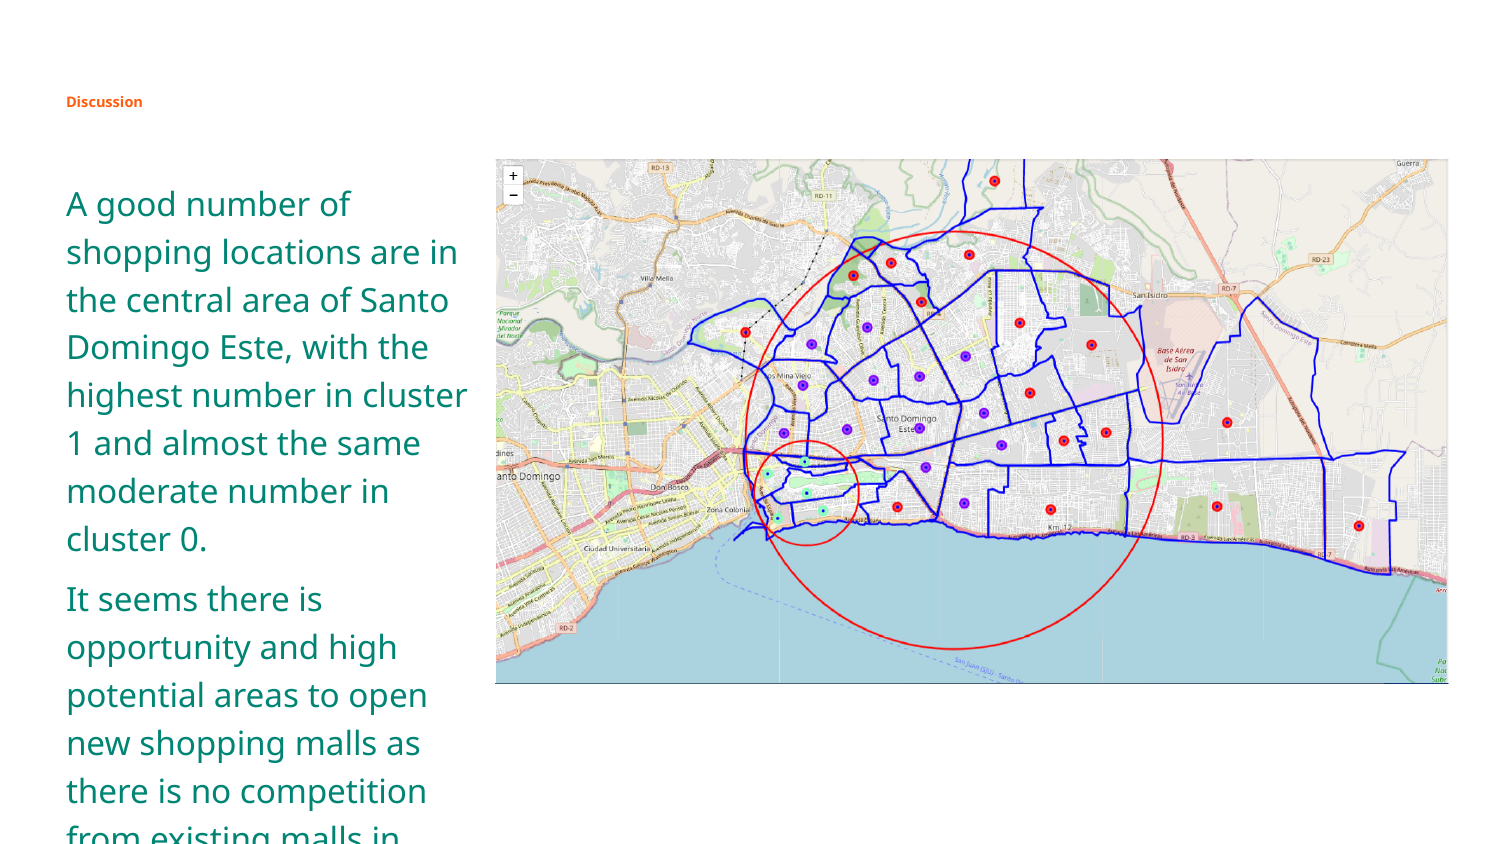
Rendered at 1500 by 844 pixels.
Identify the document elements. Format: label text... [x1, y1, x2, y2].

title Discussion [51, 72, 1449, 159]
picture [495, 159, 1449, 684]
list A good number of shopping locations are in the central area of Santo Domingo Este, with the highest number in cluster 1 and almost the same moderate number in cluster 0. It seems there is opportunity and high potential areas to open new shopping malls as there is no competition from existing malls in Cluster 2 (smaller circle). [51, 159, 495, 684]
